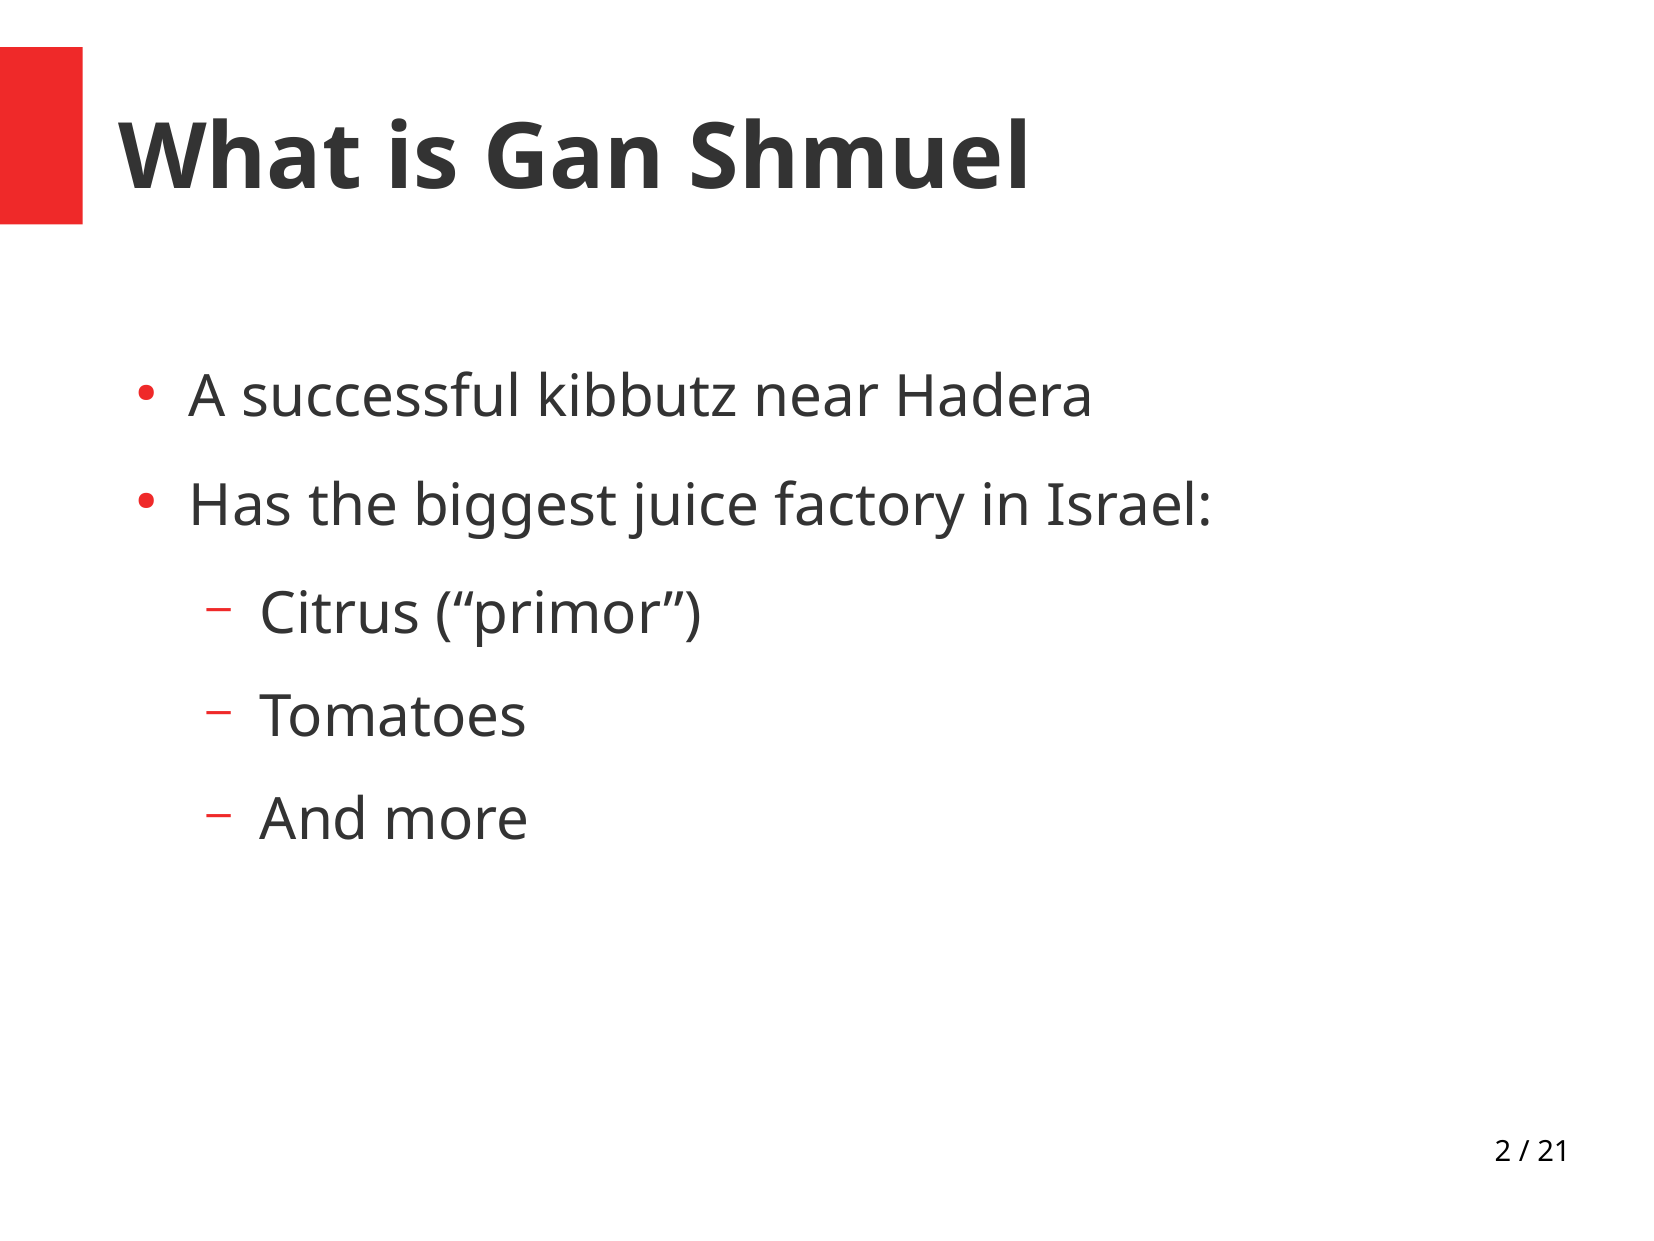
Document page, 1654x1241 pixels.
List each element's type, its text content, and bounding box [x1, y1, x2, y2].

title What is Gan Shmuel [118, 49, 1571, 257]
list A successful kibbutz near Hadera Has the biggest juice factory in Israel: Citrus (“primor”) Tomatoes And more [118, 354, 1536, 1074]
